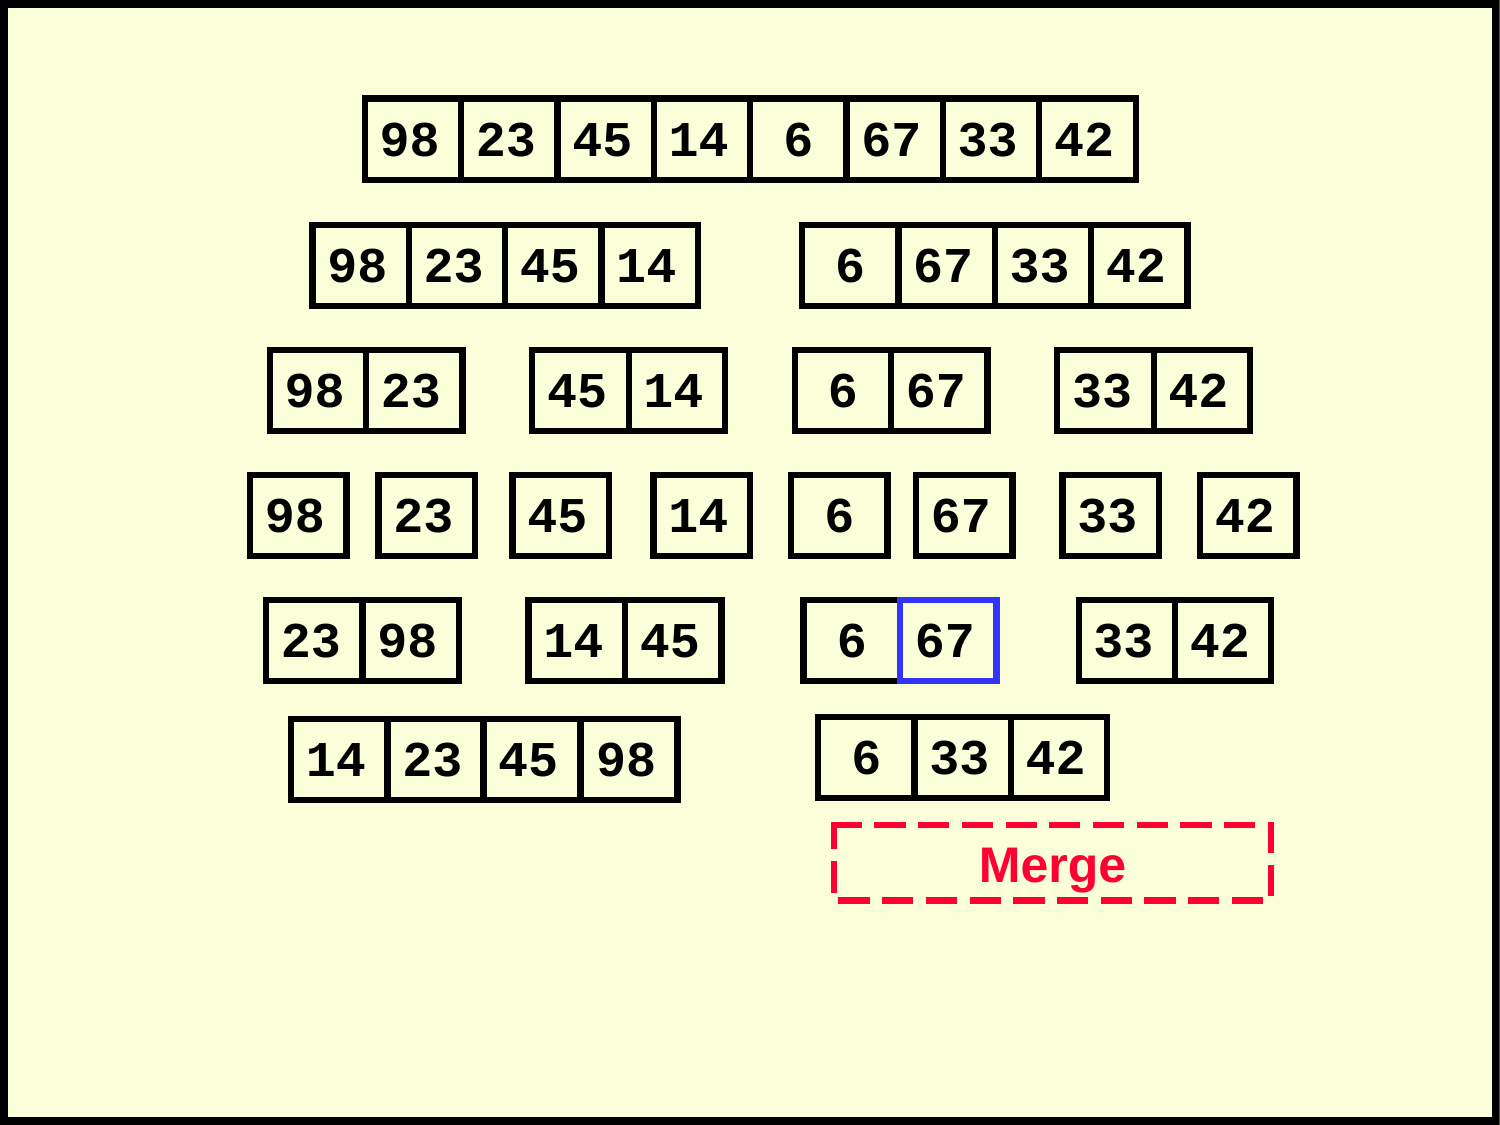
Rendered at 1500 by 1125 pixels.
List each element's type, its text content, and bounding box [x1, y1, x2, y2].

text_box 6 [803, 600, 900, 682]
text_box 23 [266, 600, 362, 682]
text_box 42 [1091, 224, 1188, 307]
text_box 33 [1062, 474, 1159, 557]
text_box 42 [1153, 350, 1251, 432]
text_box 33 [914, 716, 1010, 798]
text_box 23 [387, 718, 483, 801]
text_box 33 [942, 98, 1039, 180]
text_box 98 [581, 718, 678, 801]
text_box 14 [528, 600, 625, 682]
text_box 42 [1010, 716, 1108, 798]
text_box 6 [818, 716, 914, 798]
text_box 42 [1039, 98, 1136, 180]
text_box 23 [462, 98, 558, 180]
text_box 45 [483, 718, 580, 801]
text_box 14 [653, 98, 750, 180]
text_box 45 [625, 600, 722, 682]
text_box 98 [312, 224, 409, 307]
text_box 14 [653, 474, 751, 557]
text_box 14 [291, 718, 387, 801]
text_box 6 [802, 224, 899, 307]
text_box 23 [378, 474, 475, 557]
text_box 98 [249, 474, 347, 557]
text_box 14 [628, 350, 726, 432]
text_box 67 [847, 98, 942, 180]
text_box 42 [1176, 600, 1272, 682]
text_box 67 [899, 224, 994, 307]
text_box Merge [833, 824, 1272, 901]
text_box 45 [512, 474, 609, 557]
text_box 98 [269, 350, 367, 432]
text_box 67 [916, 474, 1013, 557]
text_box 6 [750, 98, 847, 180]
text_box 33 [994, 224, 1091, 307]
text_box 6 [791, 474, 888, 557]
text_box 67 [900, 600, 997, 682]
text_box 33 [1057, 350, 1153, 432]
text_box 33 [1078, 600, 1176, 682]
text_box 45 [532, 350, 628, 432]
text_box 42 [1200, 474, 1297, 557]
text_box 23 [409, 224, 506, 307]
text_box 98 [362, 600, 459, 682]
text_box 45 [506, 224, 601, 307]
text_box 98 [364, 98, 462, 180]
text_box 6 [794, 350, 892, 432]
text_box 14 [601, 224, 698, 307]
text_box 23 [367, 350, 463, 432]
text_box 67 [892, 350, 988, 432]
text_box 45 [558, 98, 653, 180]
